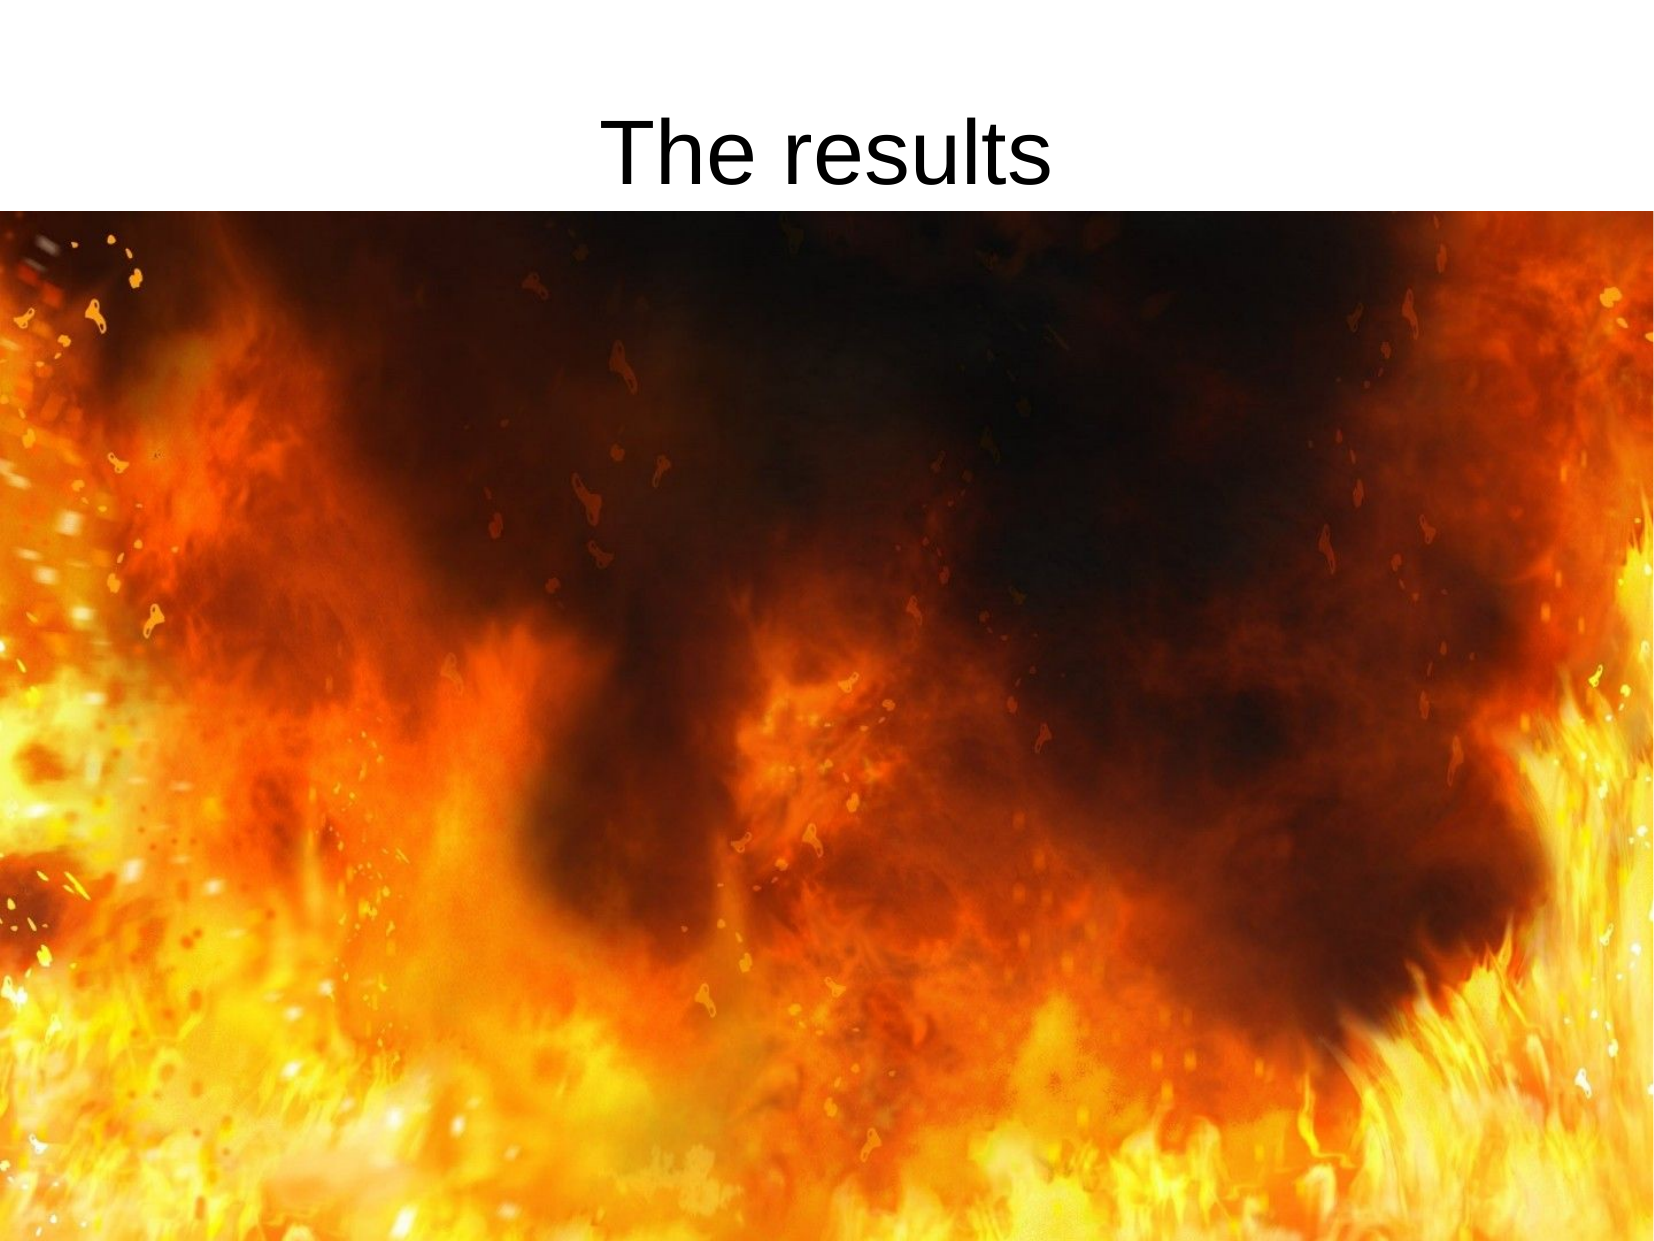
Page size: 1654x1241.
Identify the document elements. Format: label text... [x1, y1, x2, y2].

picture [0, 211, 1654, 1241]
title The results [82, 49, 1571, 211]
